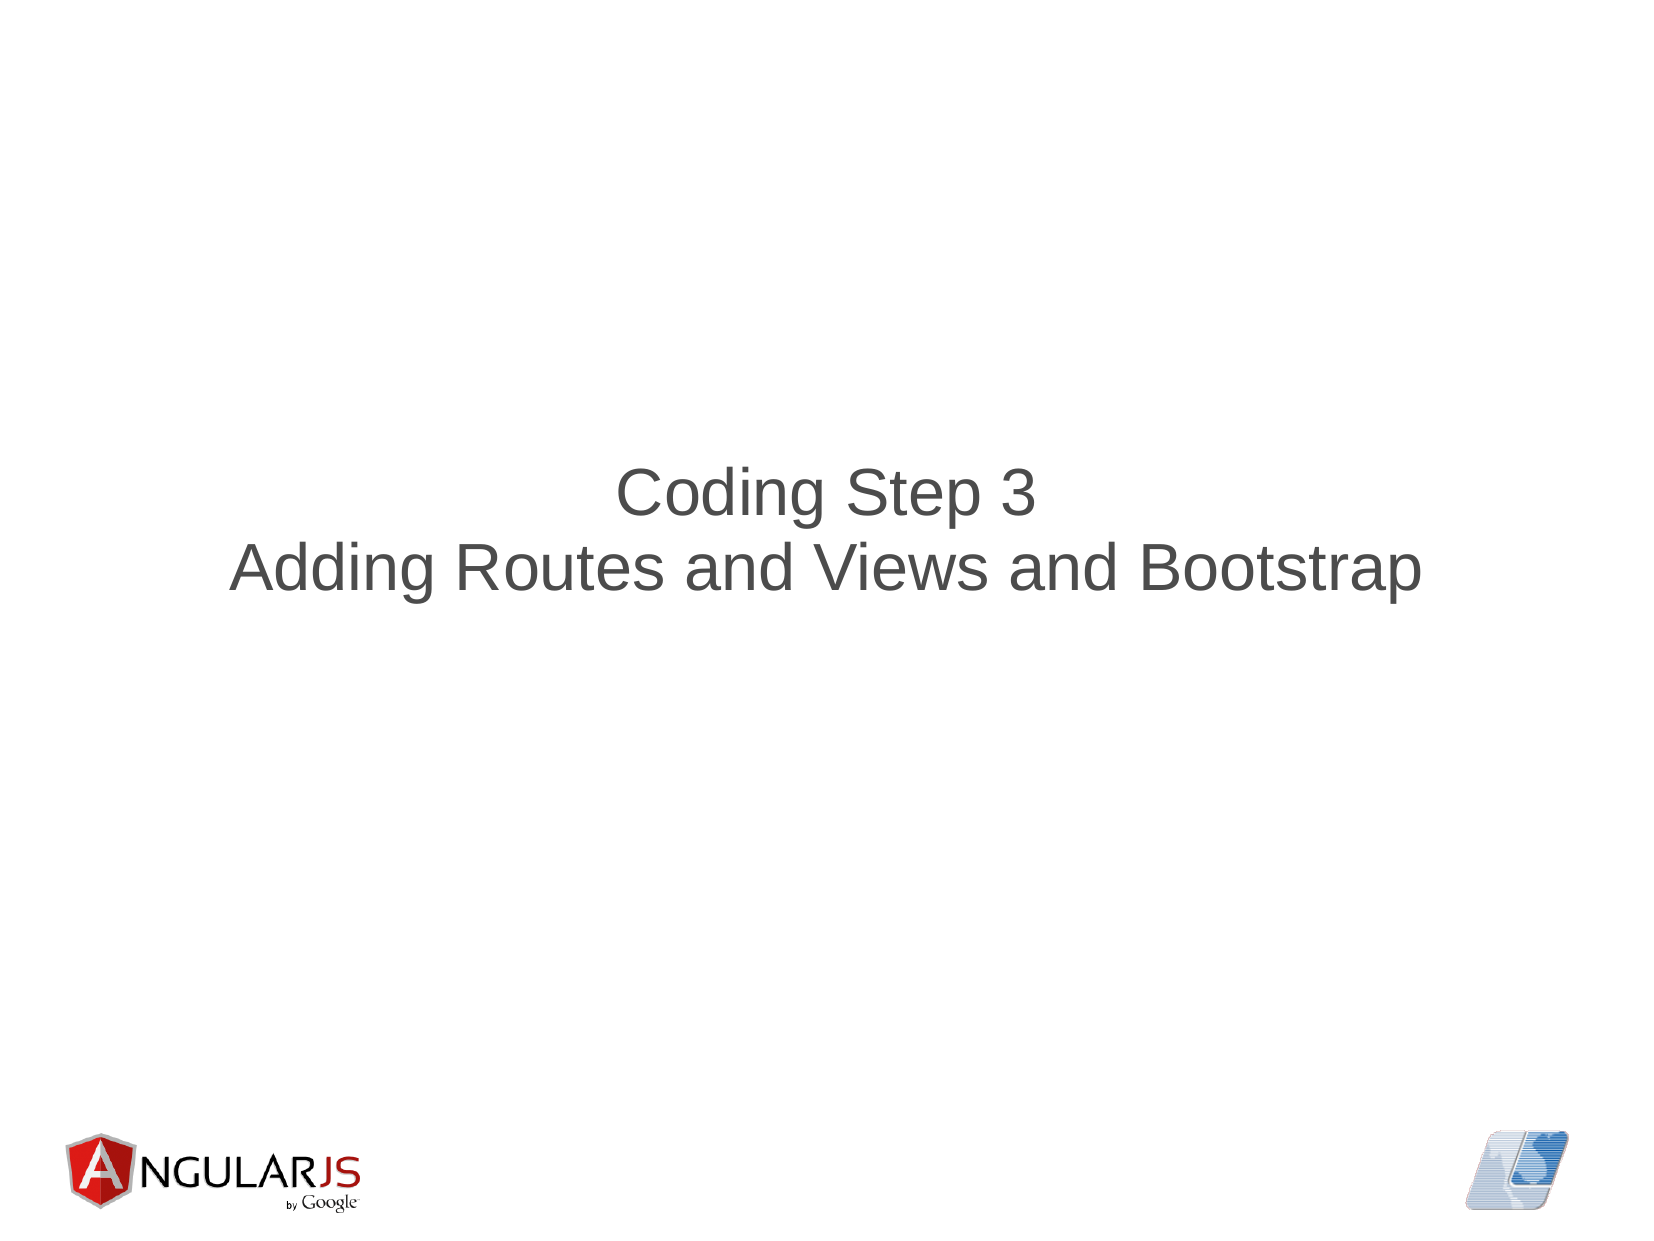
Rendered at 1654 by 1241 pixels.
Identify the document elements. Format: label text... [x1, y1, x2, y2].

picture [59, 1091, 367, 1241]
subtitle Coding Step 3 Adding Routes and Views and Bootstrap [82, 49, 1571, 1010]
picture [1461, 1129, 1571, 1210]
